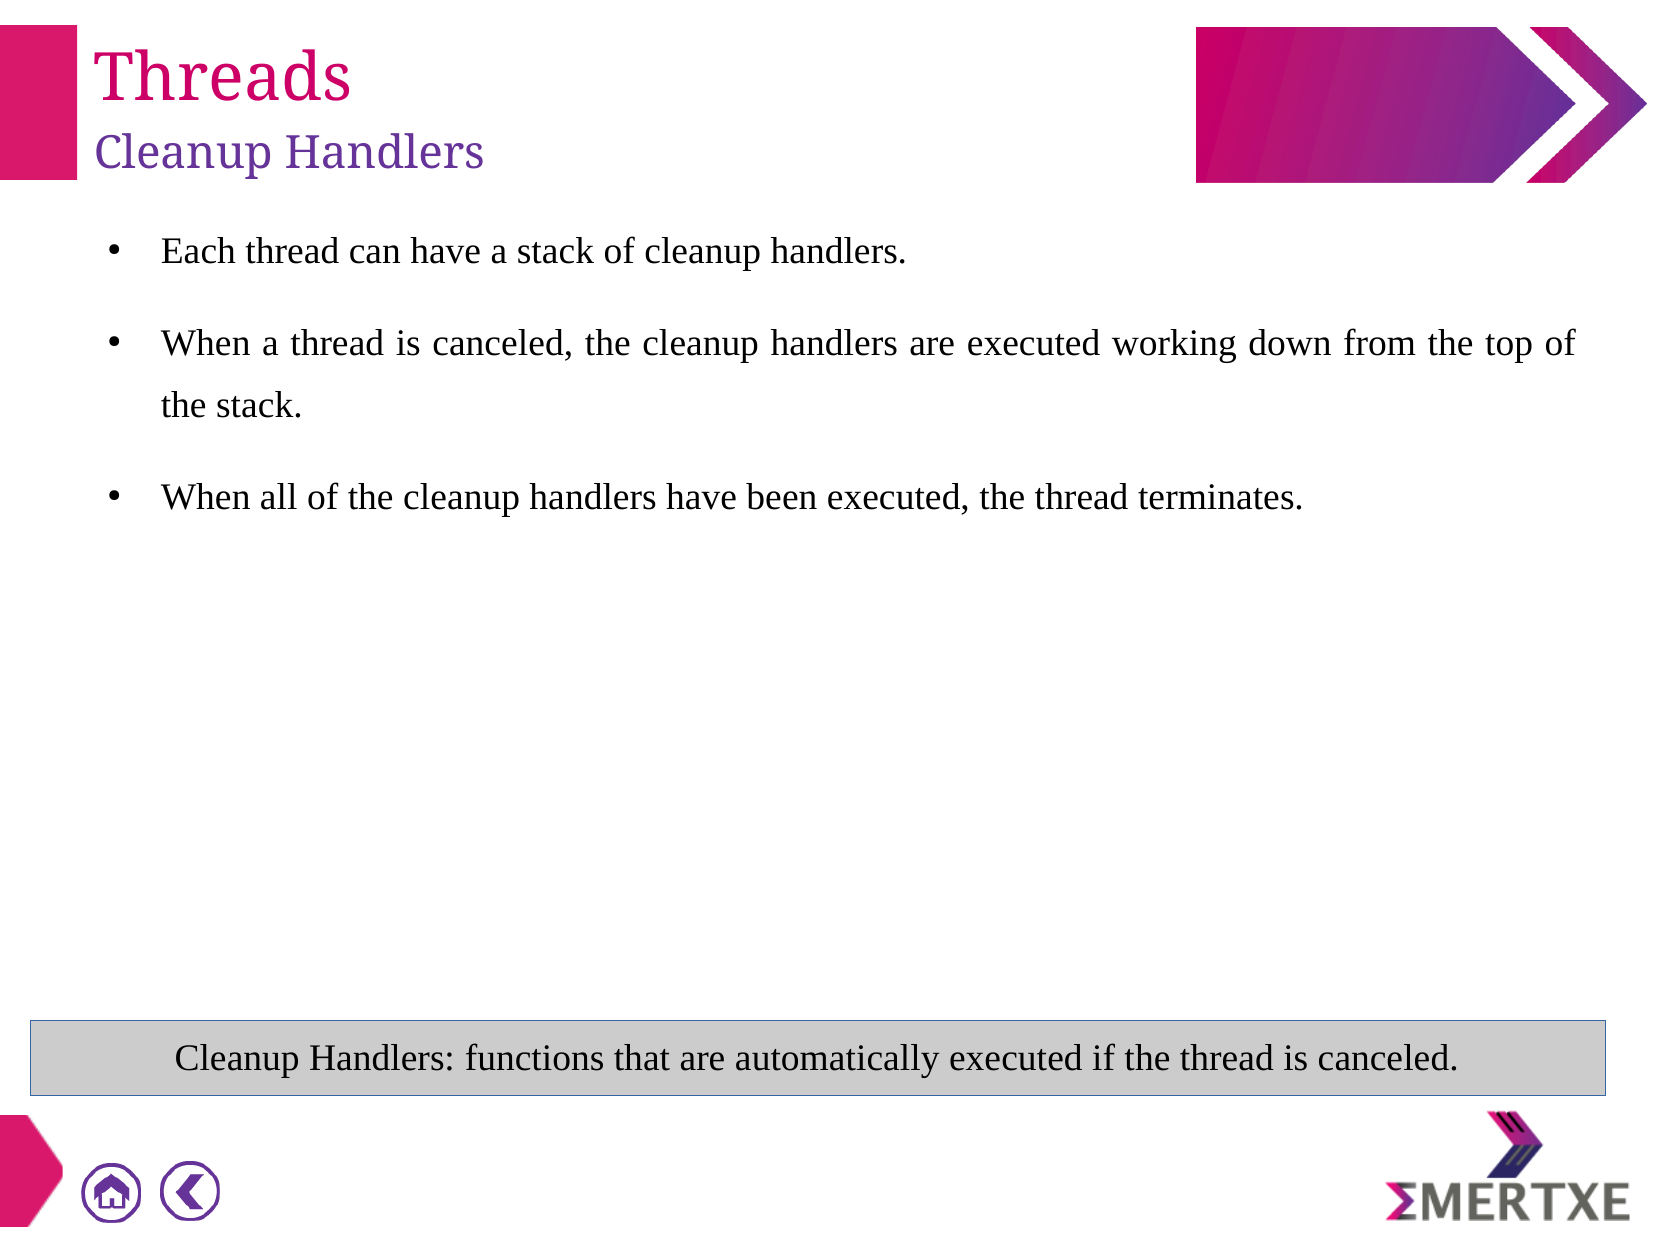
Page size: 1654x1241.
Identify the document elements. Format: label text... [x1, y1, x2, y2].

picture [81, 1163, 141, 1223]
list Each thread can have a stack of cleanup handlers. When a thread is canceled, the cleanup handlers are executed working down from the top of the stack. When all of the cleanup handlers have been executed, the thread terminates. [90, 209, 1579, 1020]
picture [1571, 27, 1647, 183]
picture [160, 1161, 220, 1221]
picture [1385, 1107, 1631, 1221]
text_box Cleanup Handlers: functions that are automatically executed if the thread is canceled. [30, 1020, 1606, 1096]
title Threads Cleanup Handlers [93, 2, 1571, 209]
